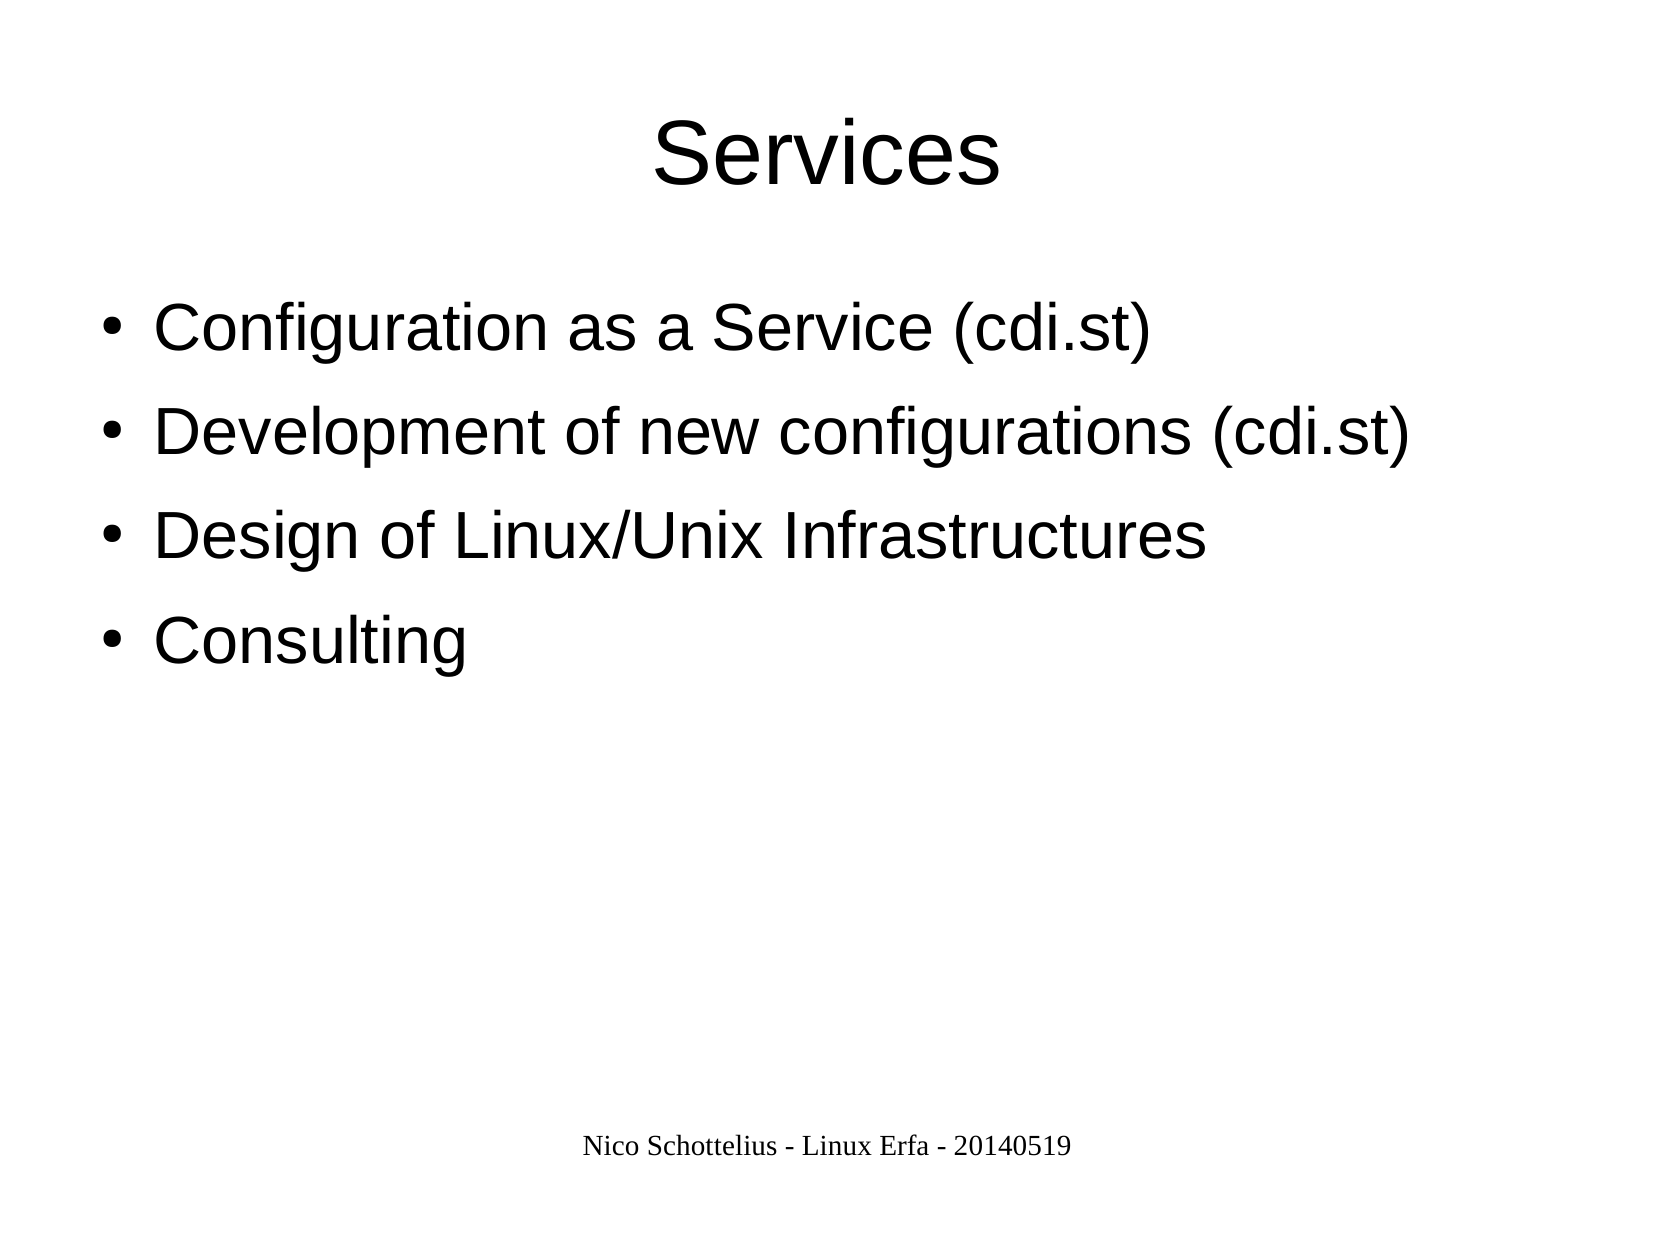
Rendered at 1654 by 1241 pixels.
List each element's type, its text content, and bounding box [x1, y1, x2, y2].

list Configuration as a Service (cdi.st) Development of new configurations (cdi.st) Design of Linux/Unix Infrastructures Consulting [82, 290, 1538, 1010]
title Services [82, 49, 1571, 257]
